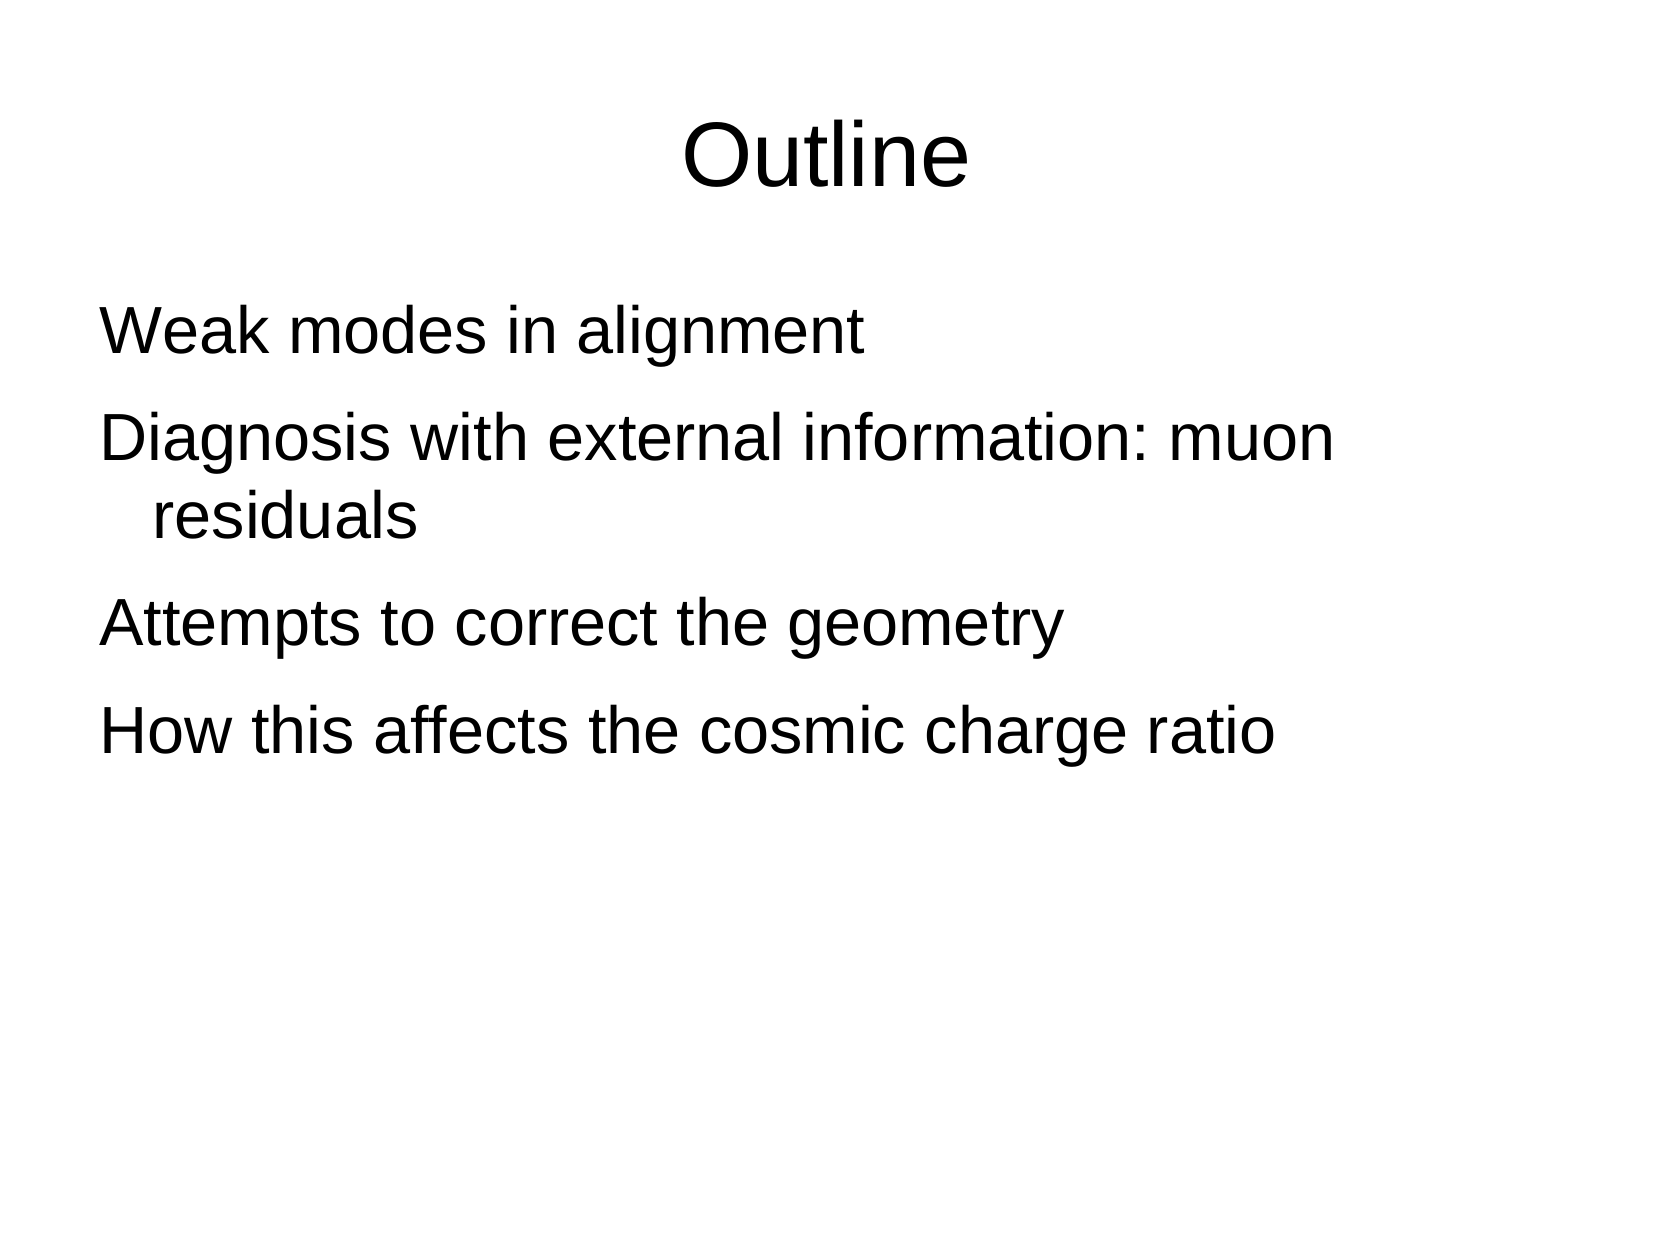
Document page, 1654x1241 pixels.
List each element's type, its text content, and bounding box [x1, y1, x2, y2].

title Outline [82, 49, 1571, 257]
list Weak modes in alignment Diagnosis with external information: muon residuals Attempts to correct the geometry How this affects the cosmic charge ratio [82, 290, 1571, 1094]
